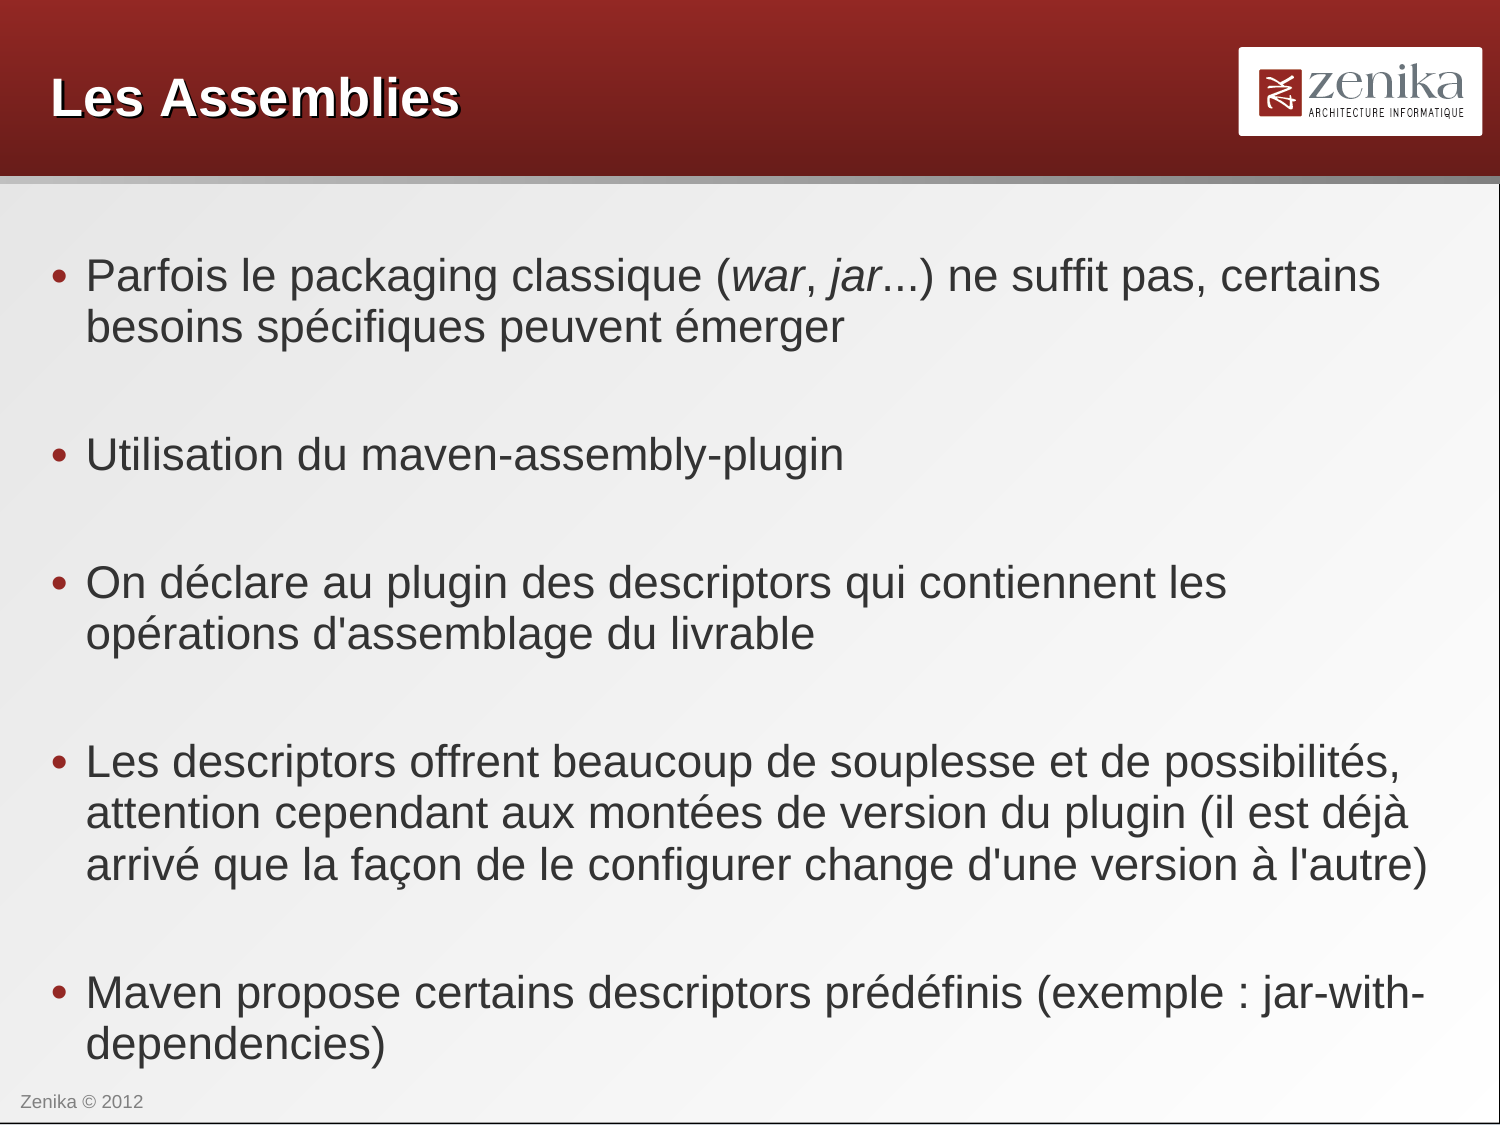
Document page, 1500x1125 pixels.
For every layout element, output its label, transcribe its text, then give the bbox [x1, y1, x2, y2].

picture [1257, 58, 1464, 125]
list Parfois le packaging classique (war, jar...) ne suffit pas, certains besoins spécifiques peuvent émerger Utilisation du maven-assembly-plugin On déclare au plugin des descriptors qui contiennent les opérations d'assemblage du livrable Les descriptors offrent beaucoup de souplesse et de possibilités, attention cependant aux montées de version du plugin (il est déjà arrivé que la façon de le configurer change d'une version à l'autre) Maven propose certains descriptors prédéfinis (exemple : jar-with-dependencies) [50, 249, 1435, 1125]
title Les Assemblies [50, 15, 1206, 180]
